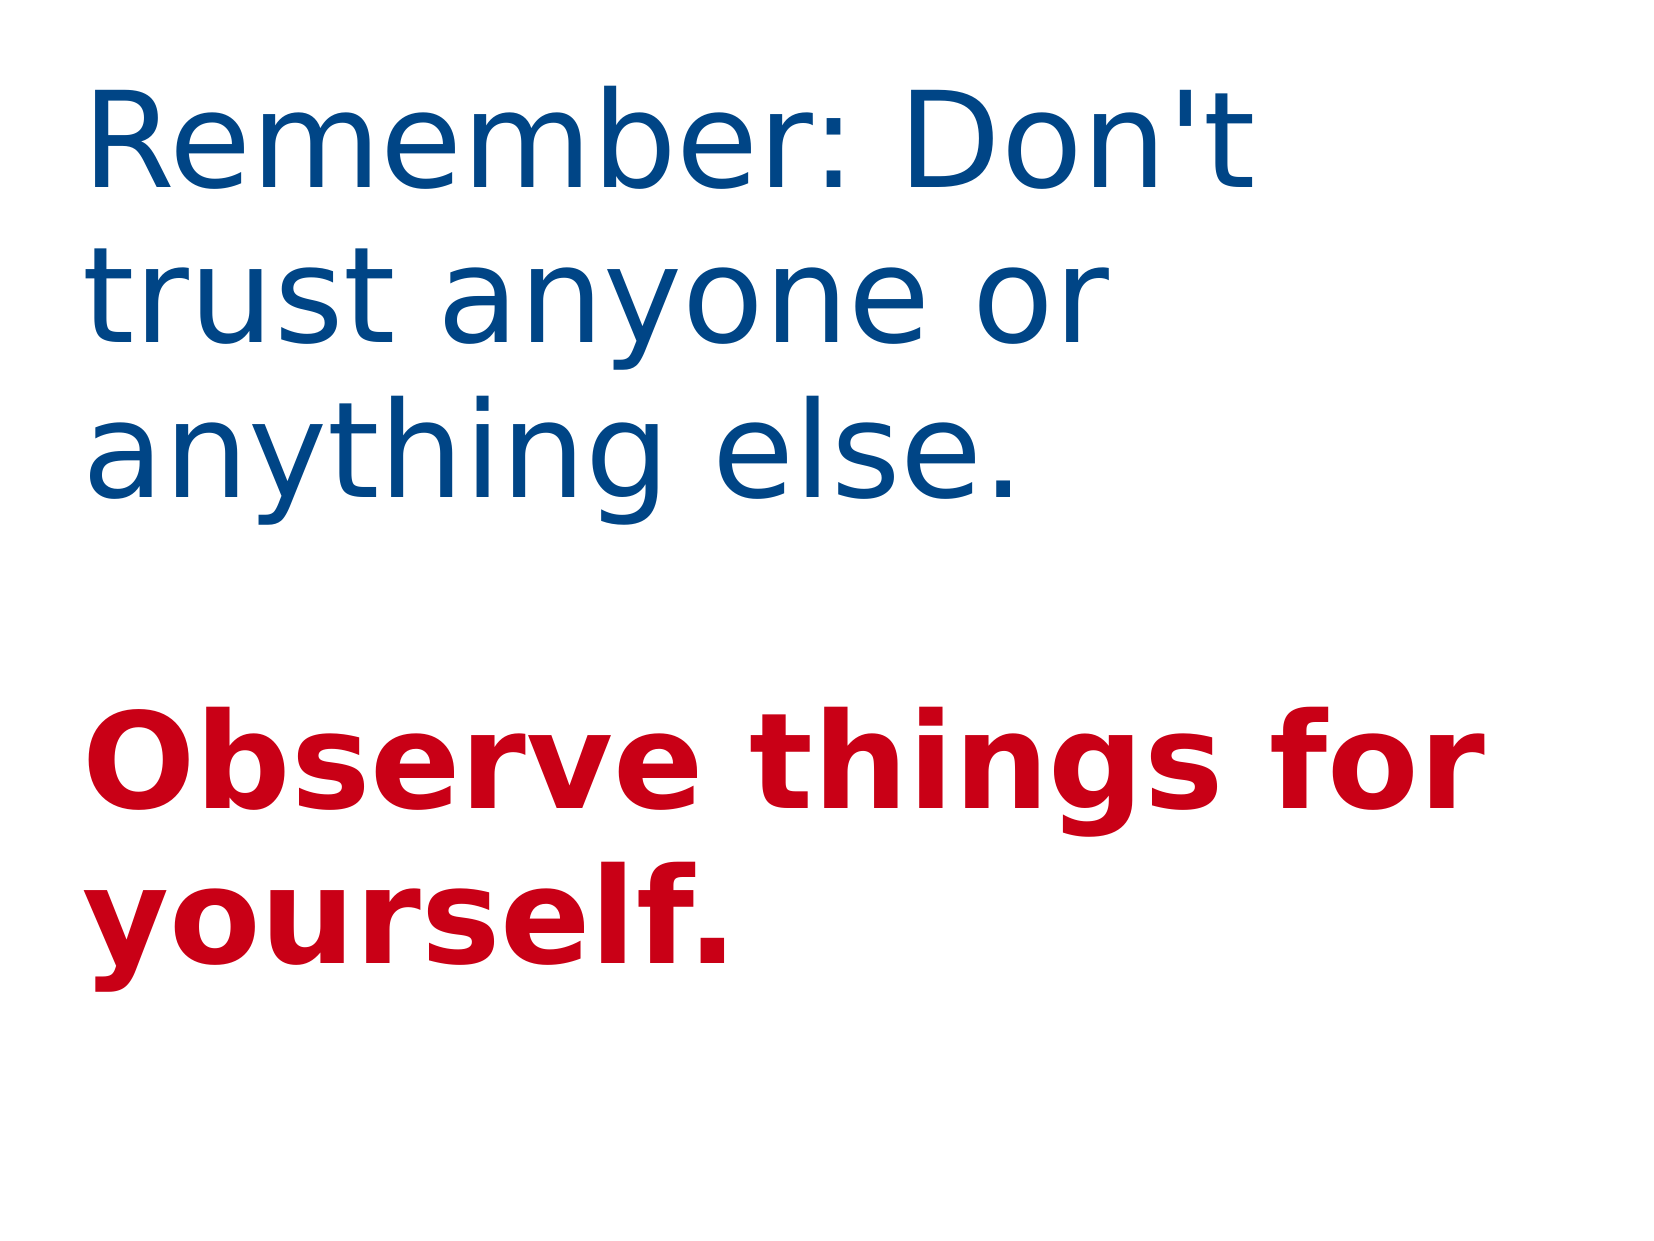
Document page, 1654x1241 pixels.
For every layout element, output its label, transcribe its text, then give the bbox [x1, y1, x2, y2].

subtitle Remember: Don't trust anyone or anything else. Observe things for yourself. [82, 49, 1571, 1109]
